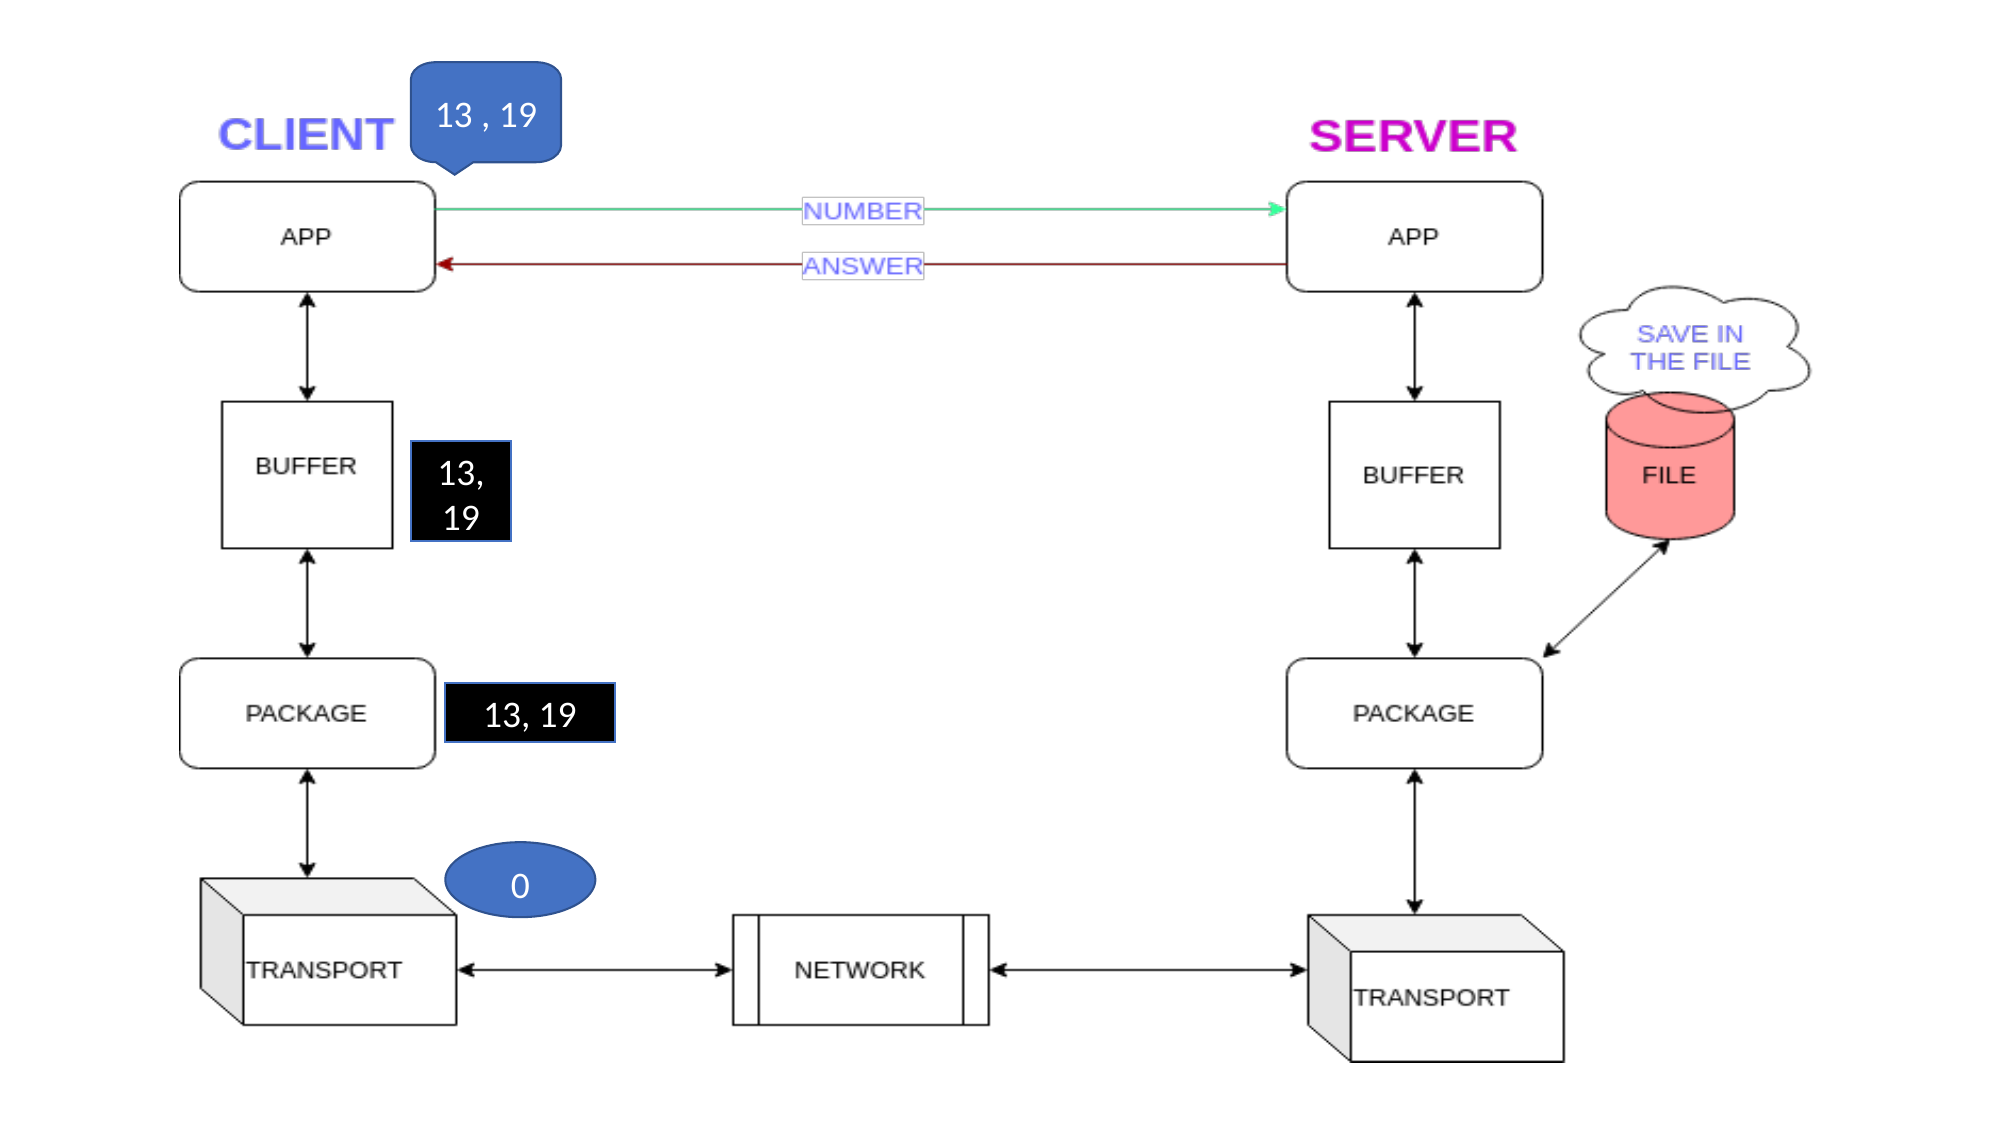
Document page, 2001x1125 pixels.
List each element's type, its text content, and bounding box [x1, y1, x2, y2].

text_box 0 [445, 842, 596, 918]
text_box 13 , 19 [410, 62, 562, 175]
text_box 13, 19 [445, 683, 615, 742]
text_box 13, 19 [411, 441, 511, 541]
picture [179, 62, 1821, 1063]
